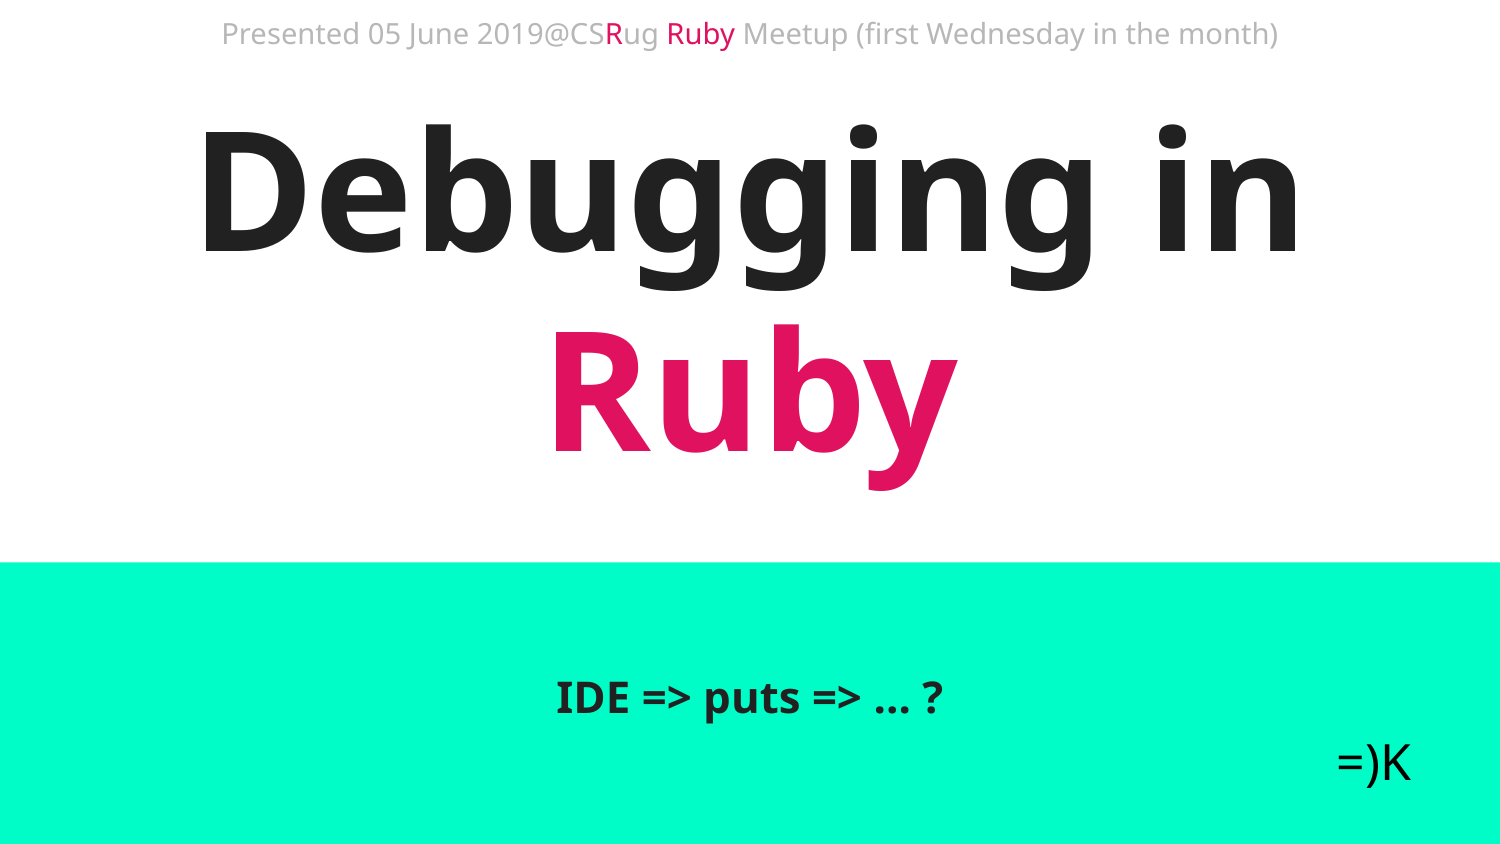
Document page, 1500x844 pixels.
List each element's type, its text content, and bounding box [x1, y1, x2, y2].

text_box =)K [1321, 715, 1449, 805]
title Debugging in Ruby [51, 64, 1449, 506]
subtitle IDE => puts => … ? [51, 638, 1449, 755]
text_box Presented 05 June 2019@CSRug Ruby Meetup (first Wednesday in the month) [92, 0, 1408, 83]
